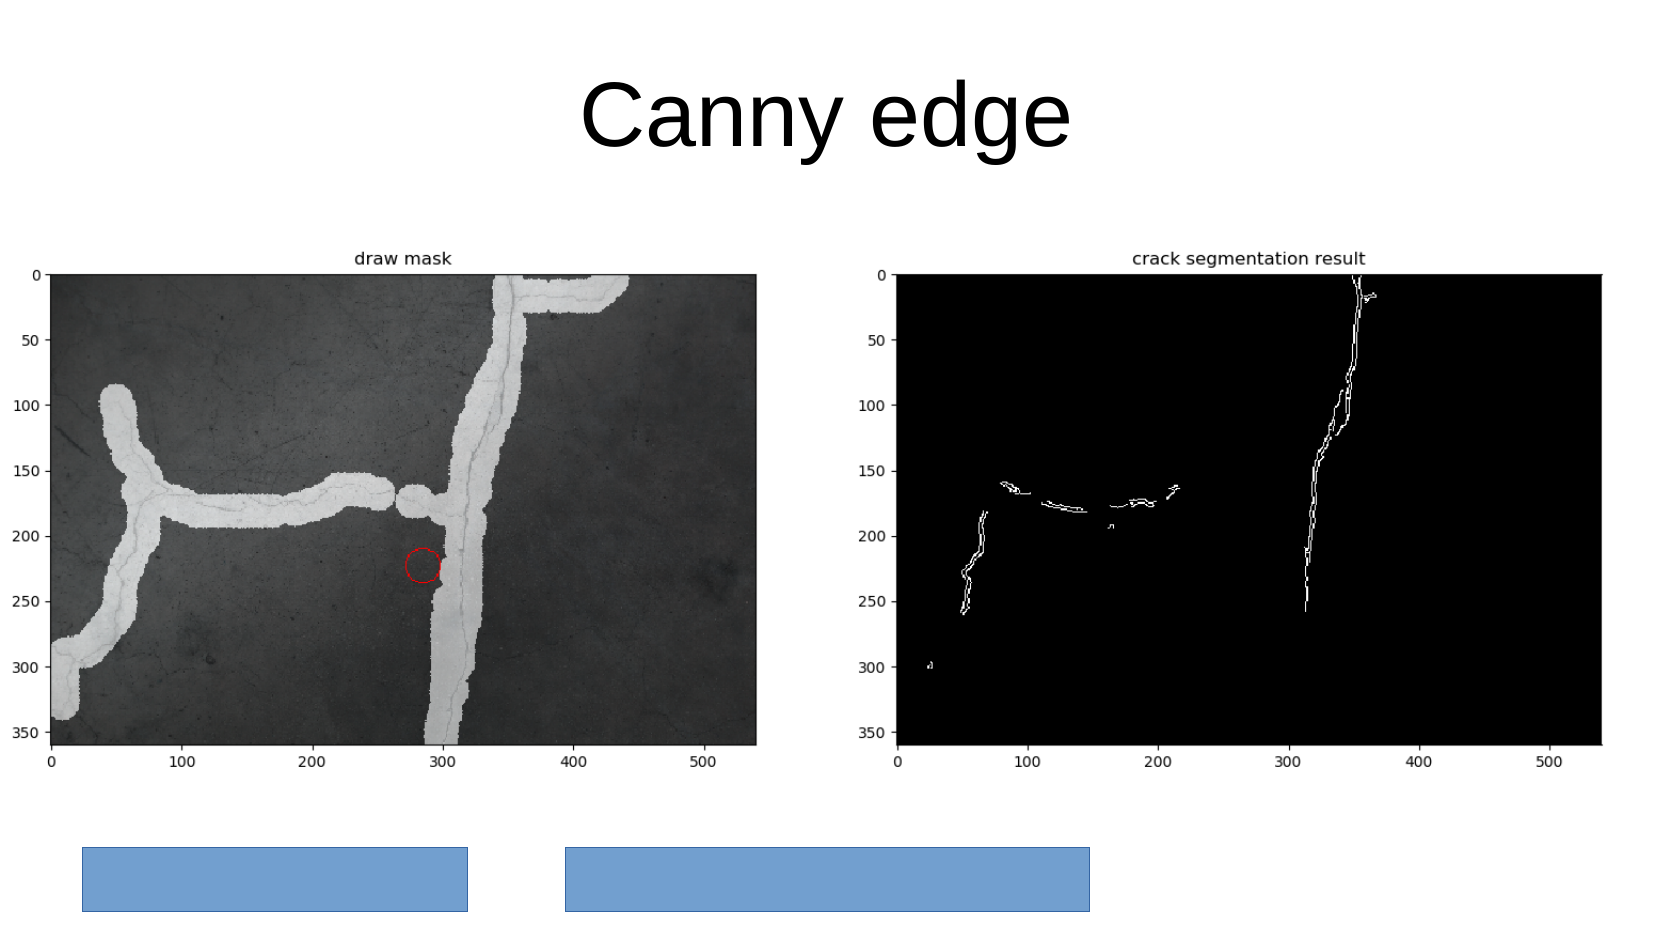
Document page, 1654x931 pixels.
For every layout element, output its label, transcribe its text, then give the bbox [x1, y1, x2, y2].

picture [0, 209, 1654, 814]
title Canny edge [82, 37, 1571, 193]
